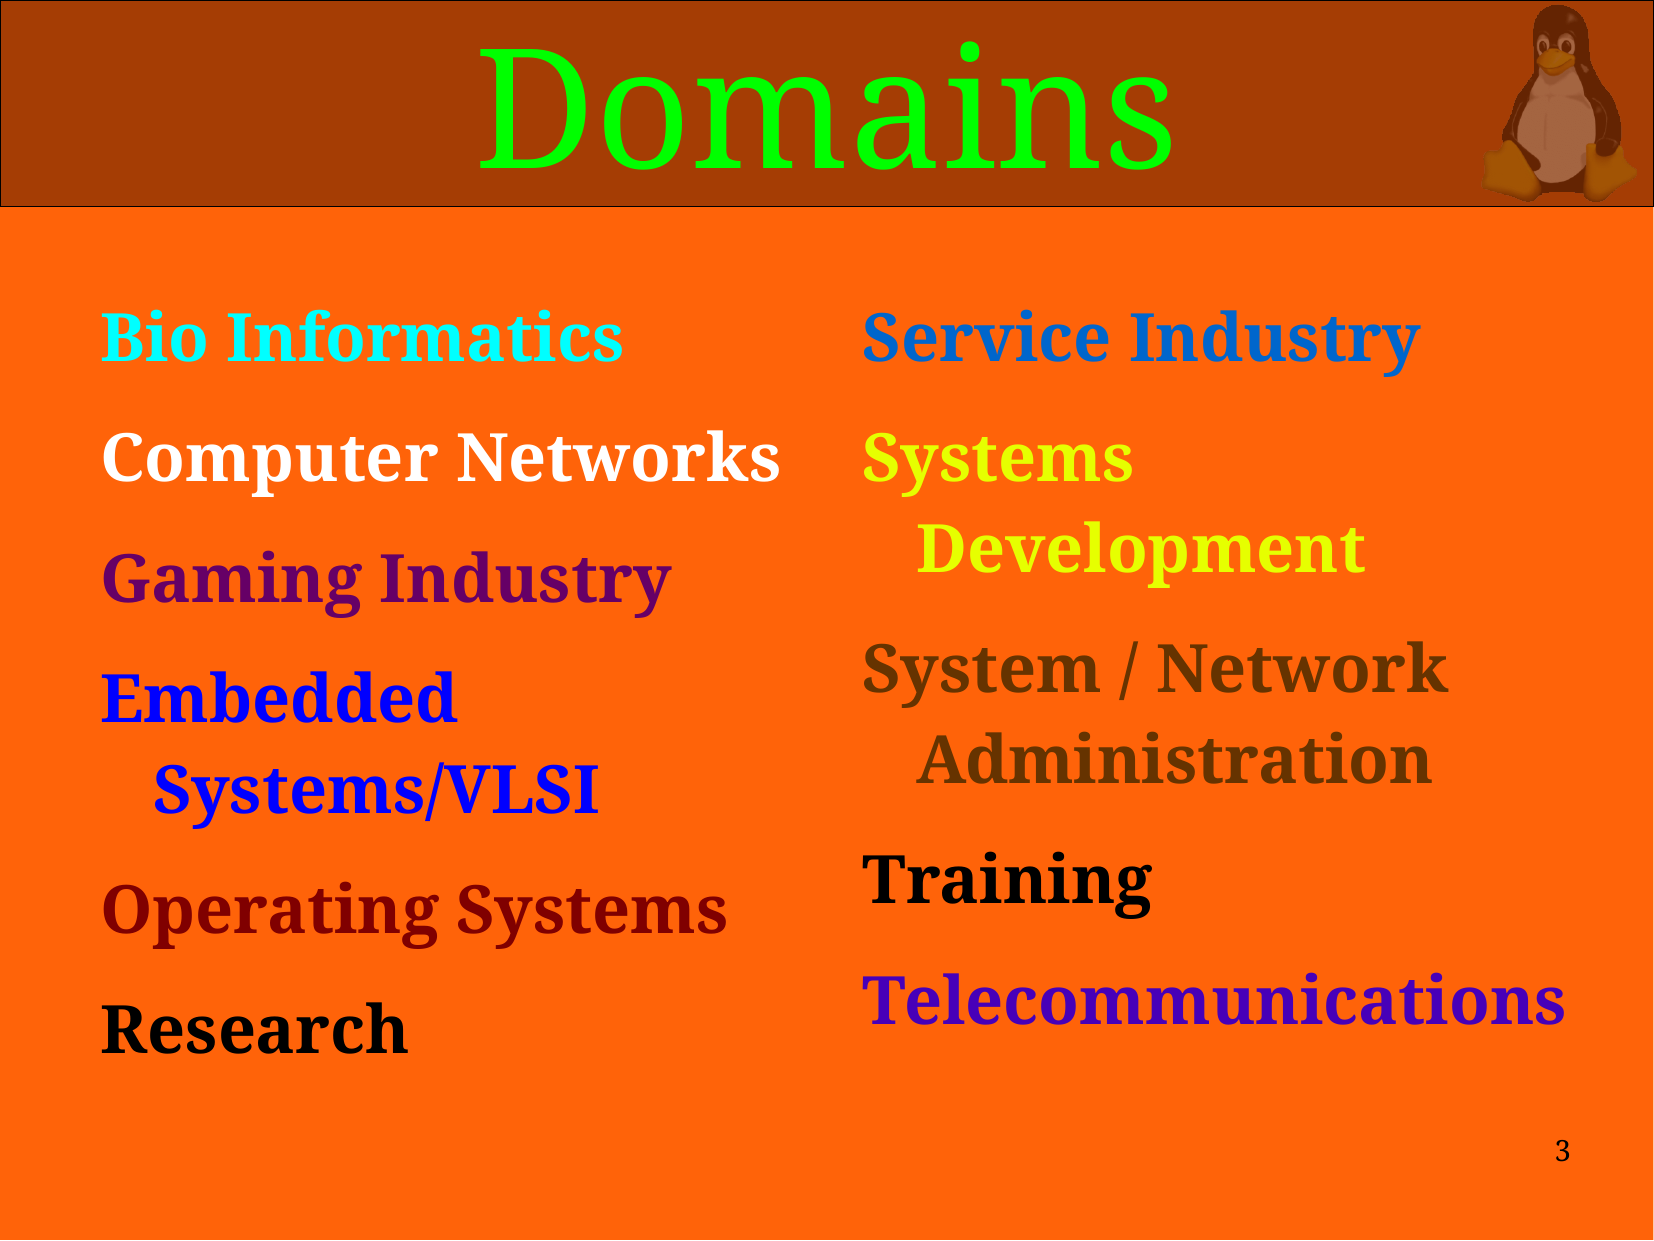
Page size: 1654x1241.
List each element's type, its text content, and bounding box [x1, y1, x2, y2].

text_box Domains [0, 0, 1654, 207]
list Bio Informatics Computer Networks Gaming Industry Embedded Systems/VLSI Operating Systems Research [82, 290, 809, 1109]
list Service Industry Systems Development System / Network Administration Training Telecommunications [845, 290, 1572, 1109]
